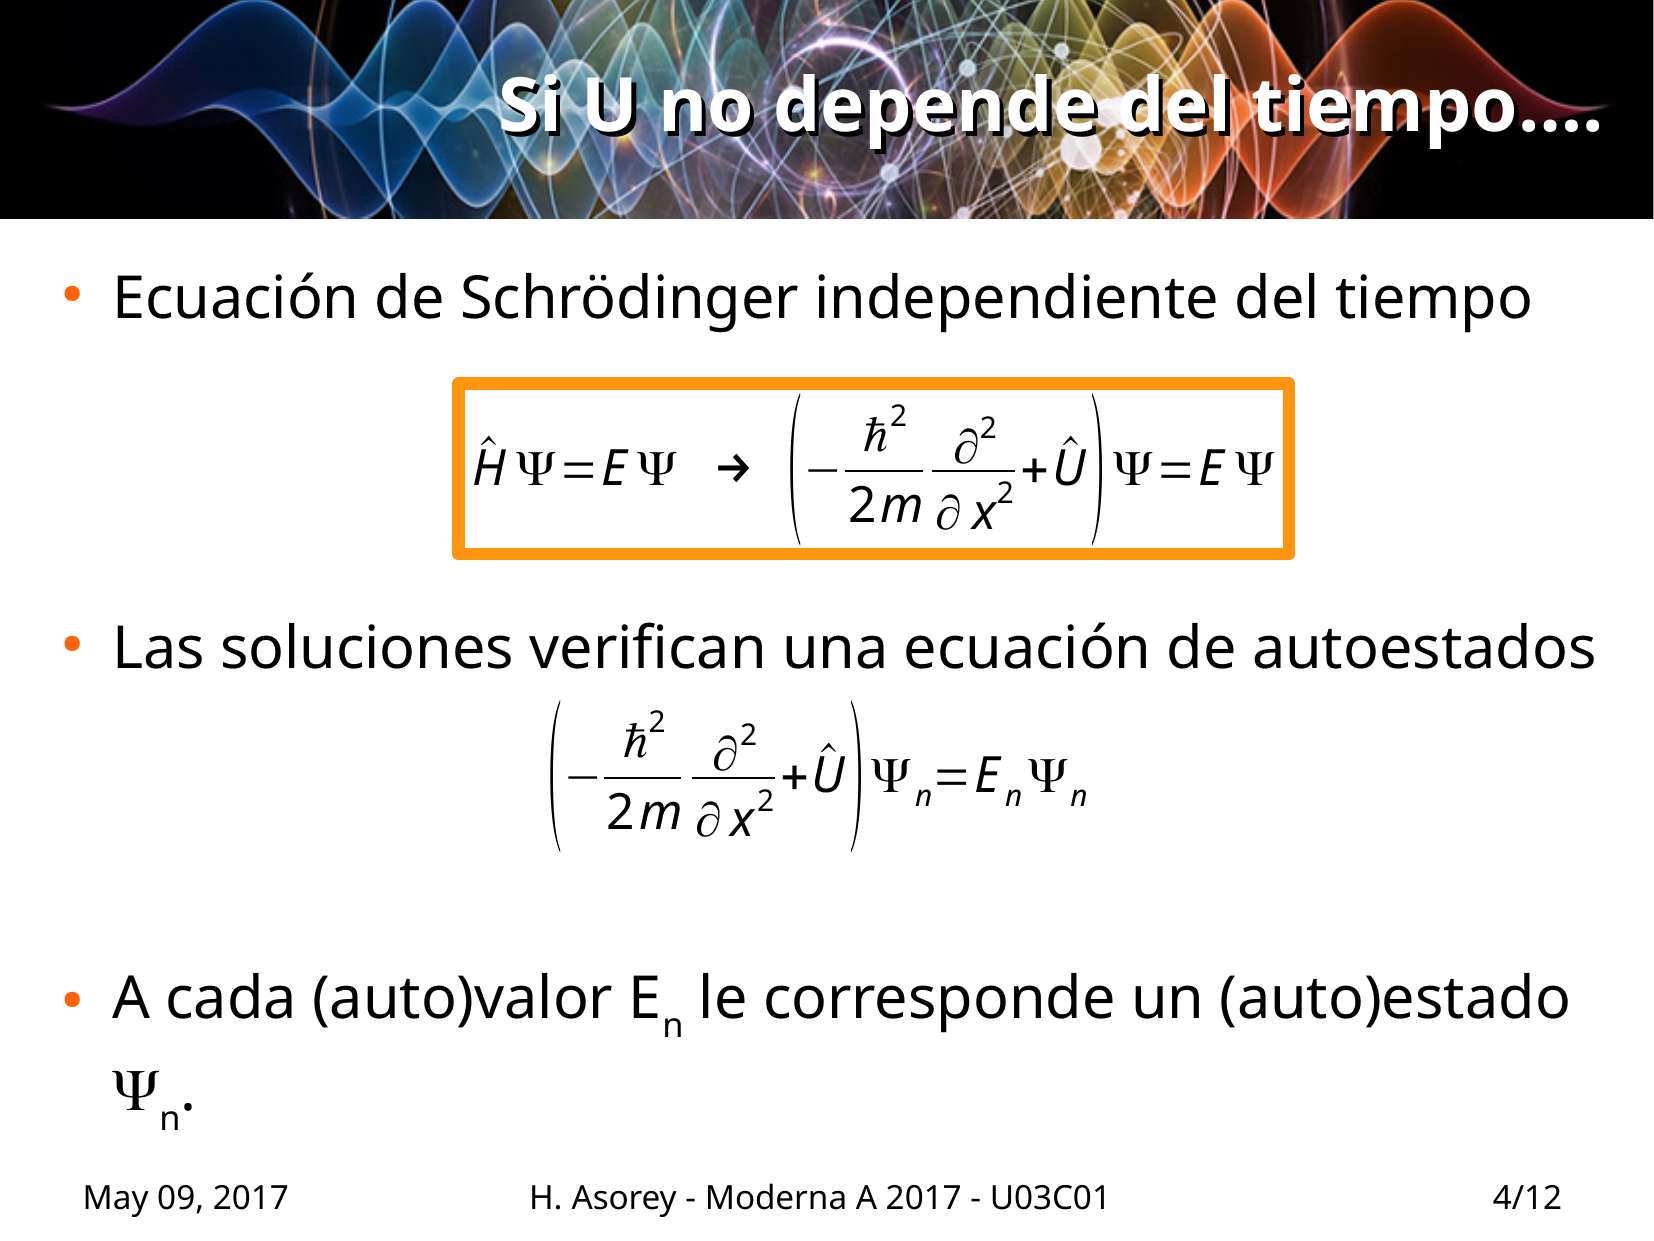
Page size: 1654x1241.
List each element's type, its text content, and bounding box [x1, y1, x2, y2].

chart [465, 390, 1283, 548]
picture [0, 0, 1654, 219]
list Ecuación de Schrödinger independiente del tiempo Las soluciones verifican una ecuación de autoestados A cada (auto)valor En le corresponde un (auto)estado Yn. [45, 255, 1606, 1156]
title Si U no depende del tiempo…. [45, 15, 1606, 191]
chart [540, 697, 1093, 856]
